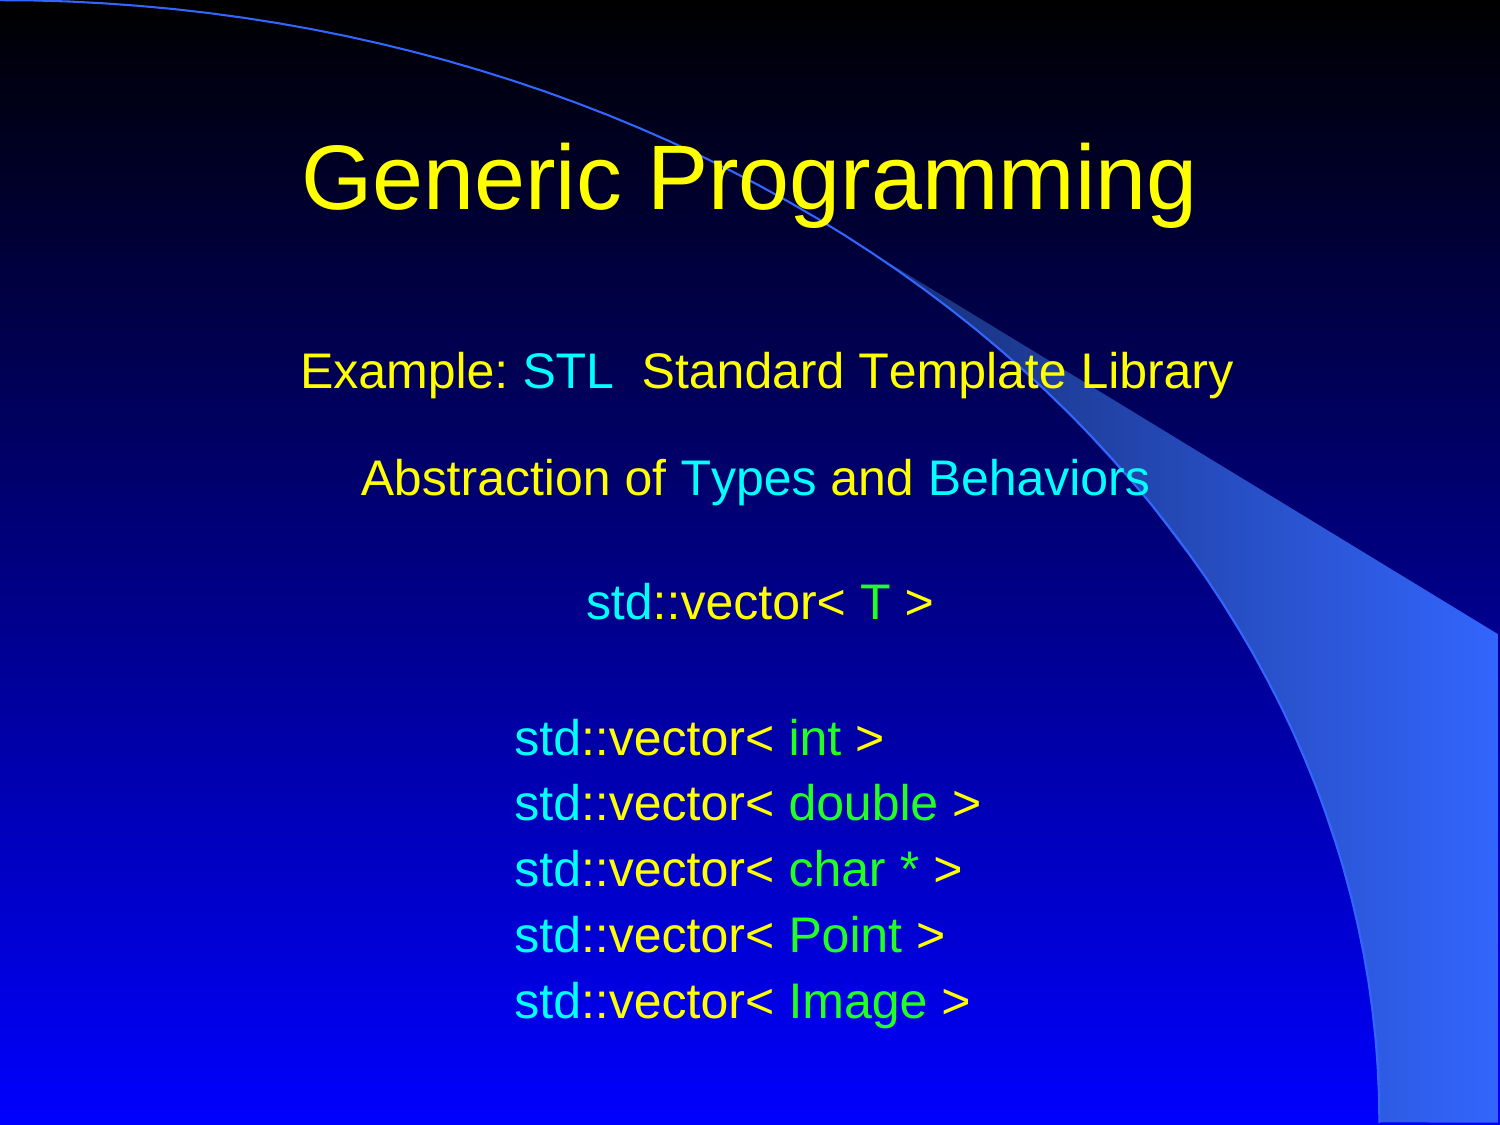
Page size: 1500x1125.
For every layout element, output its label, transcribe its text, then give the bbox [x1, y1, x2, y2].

text_box std::vector< int > std::vector< double > std::vector< char * > std::vector< Point > std::vector< Image > [514, 713, 1020, 1031]
text_box Example: STL Standard Template Library [236, 347, 1298, 400]
text_box std::vector< T > [236, 577, 1298, 630]
title Generic Programming [112, 87, 1388, 276]
text_box Abstraction of Types and Behaviors [224, 453, 1286, 506]
